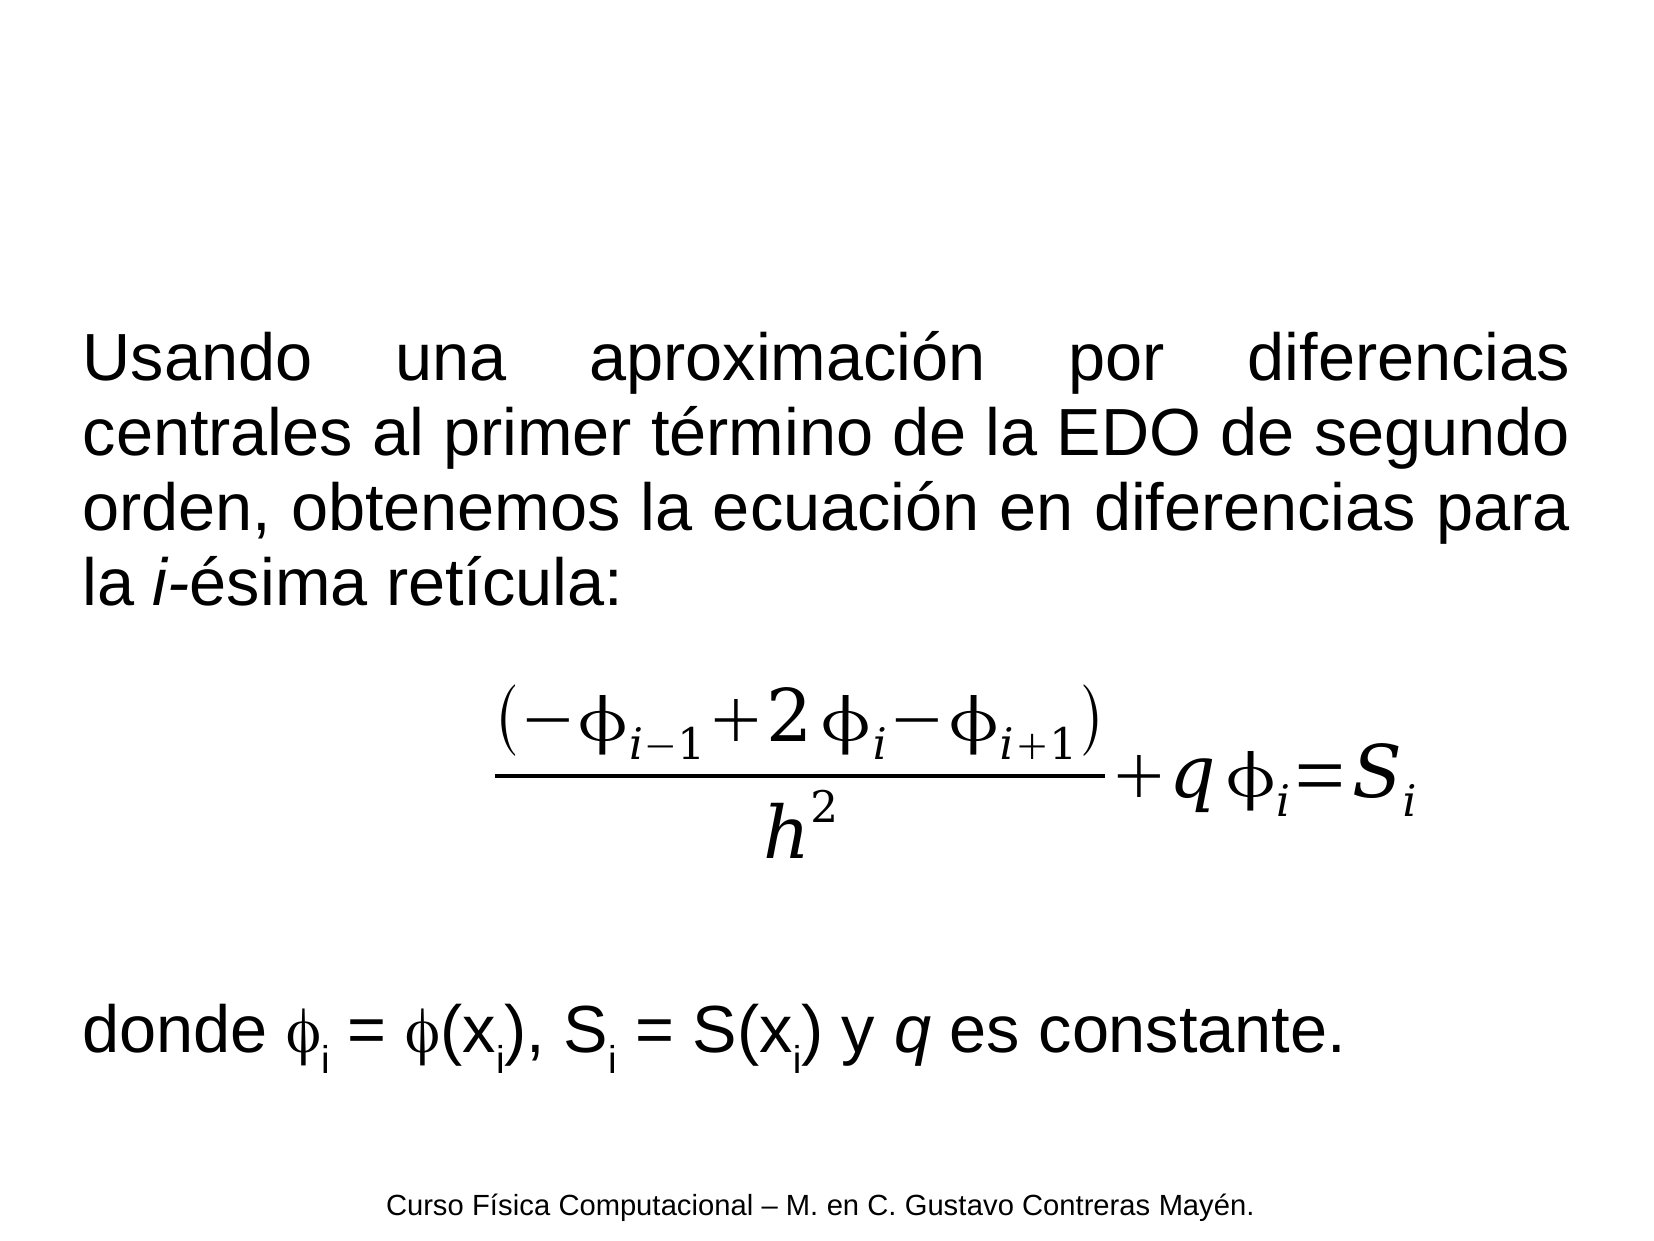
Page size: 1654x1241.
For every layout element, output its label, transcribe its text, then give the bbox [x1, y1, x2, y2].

chart [485, 673, 1423, 857]
subtitle Usando una aproximación por diferencias centrales al primer término de la EDO de segundo orden, obtenemos la ecuación en diferencias para la i-ésima retícula: [82, 290, 1571, 650]
text_box donde fi = f(xi), Si = S(xi) y q es constante. [82, 857, 1571, 1217]
